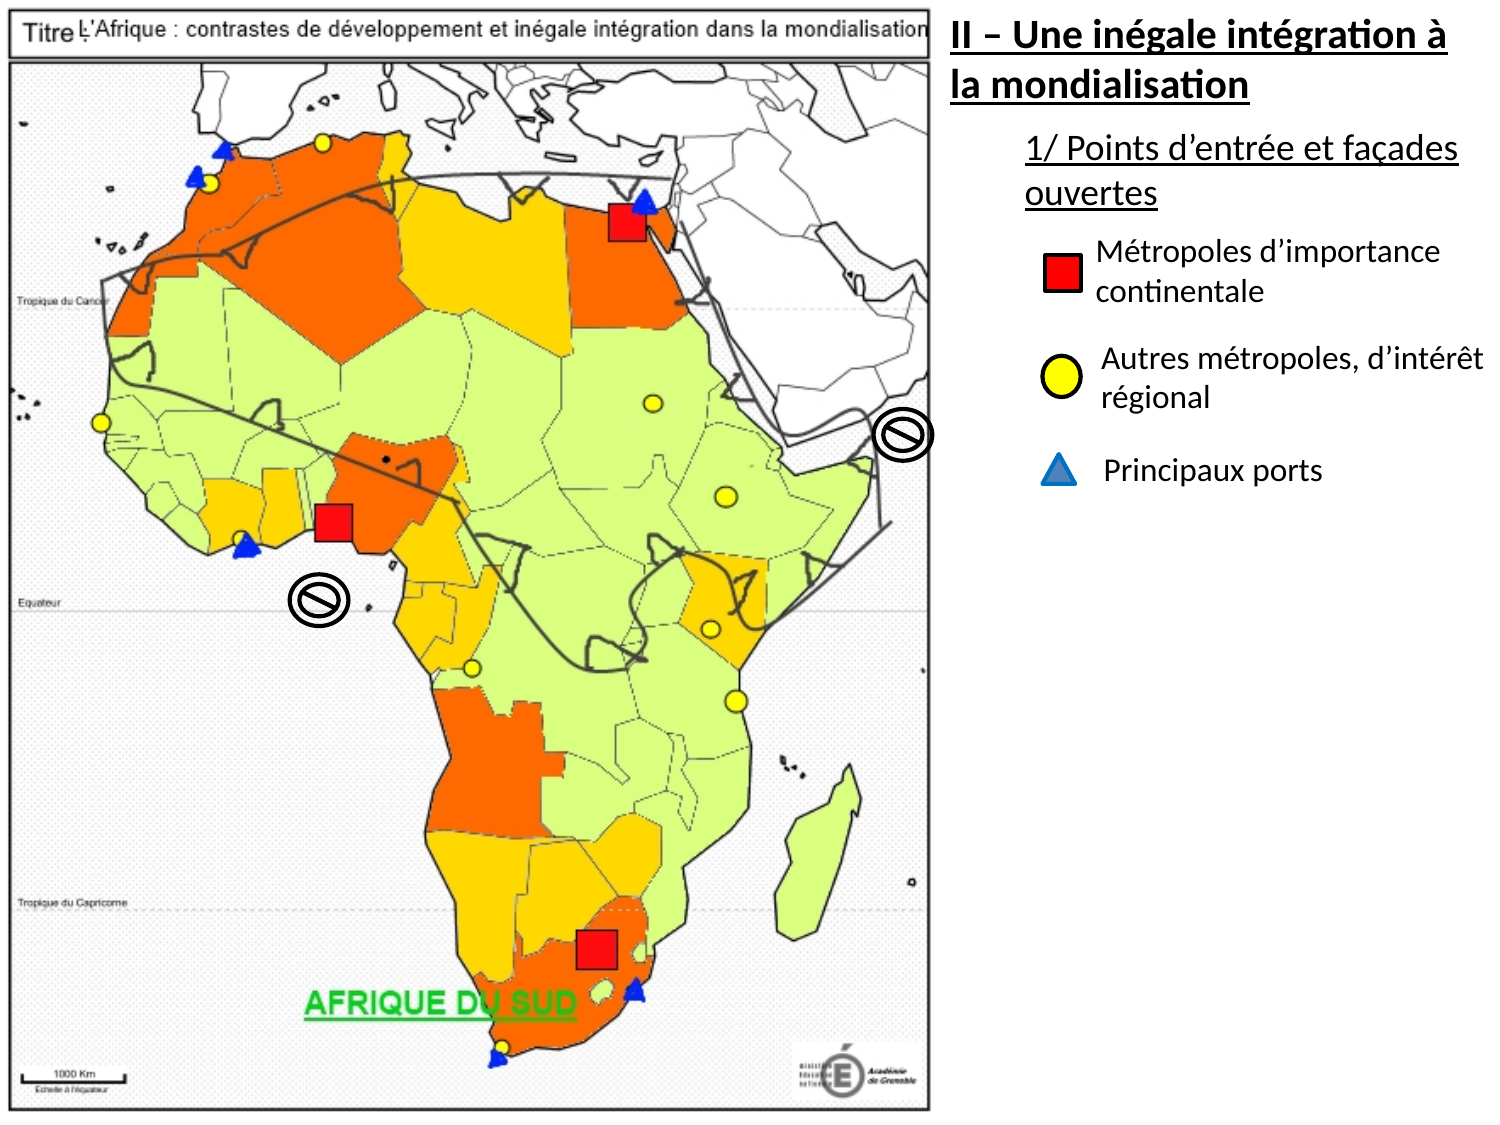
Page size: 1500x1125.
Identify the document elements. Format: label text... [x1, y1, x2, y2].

text_box 1/ Points d’entrée et façades ouvertes [1009, 116, 1500, 221]
text_box Métropoles d’importance continentale [1080, 222, 1500, 317]
text_box Principaux ports [1089, 441, 1500, 497]
text_box II – Une inégale intégration à la mondialisation [936, 0, 1500, 115]
text_box [1042, 355, 1081, 398]
picture [0, 0, 936, 1125]
text_box [1042, 454, 1076, 484]
text_box [1045, 255, 1080, 291]
text_box Autres métropoles, d’intérêt régional [1086, 328, 1500, 424]
